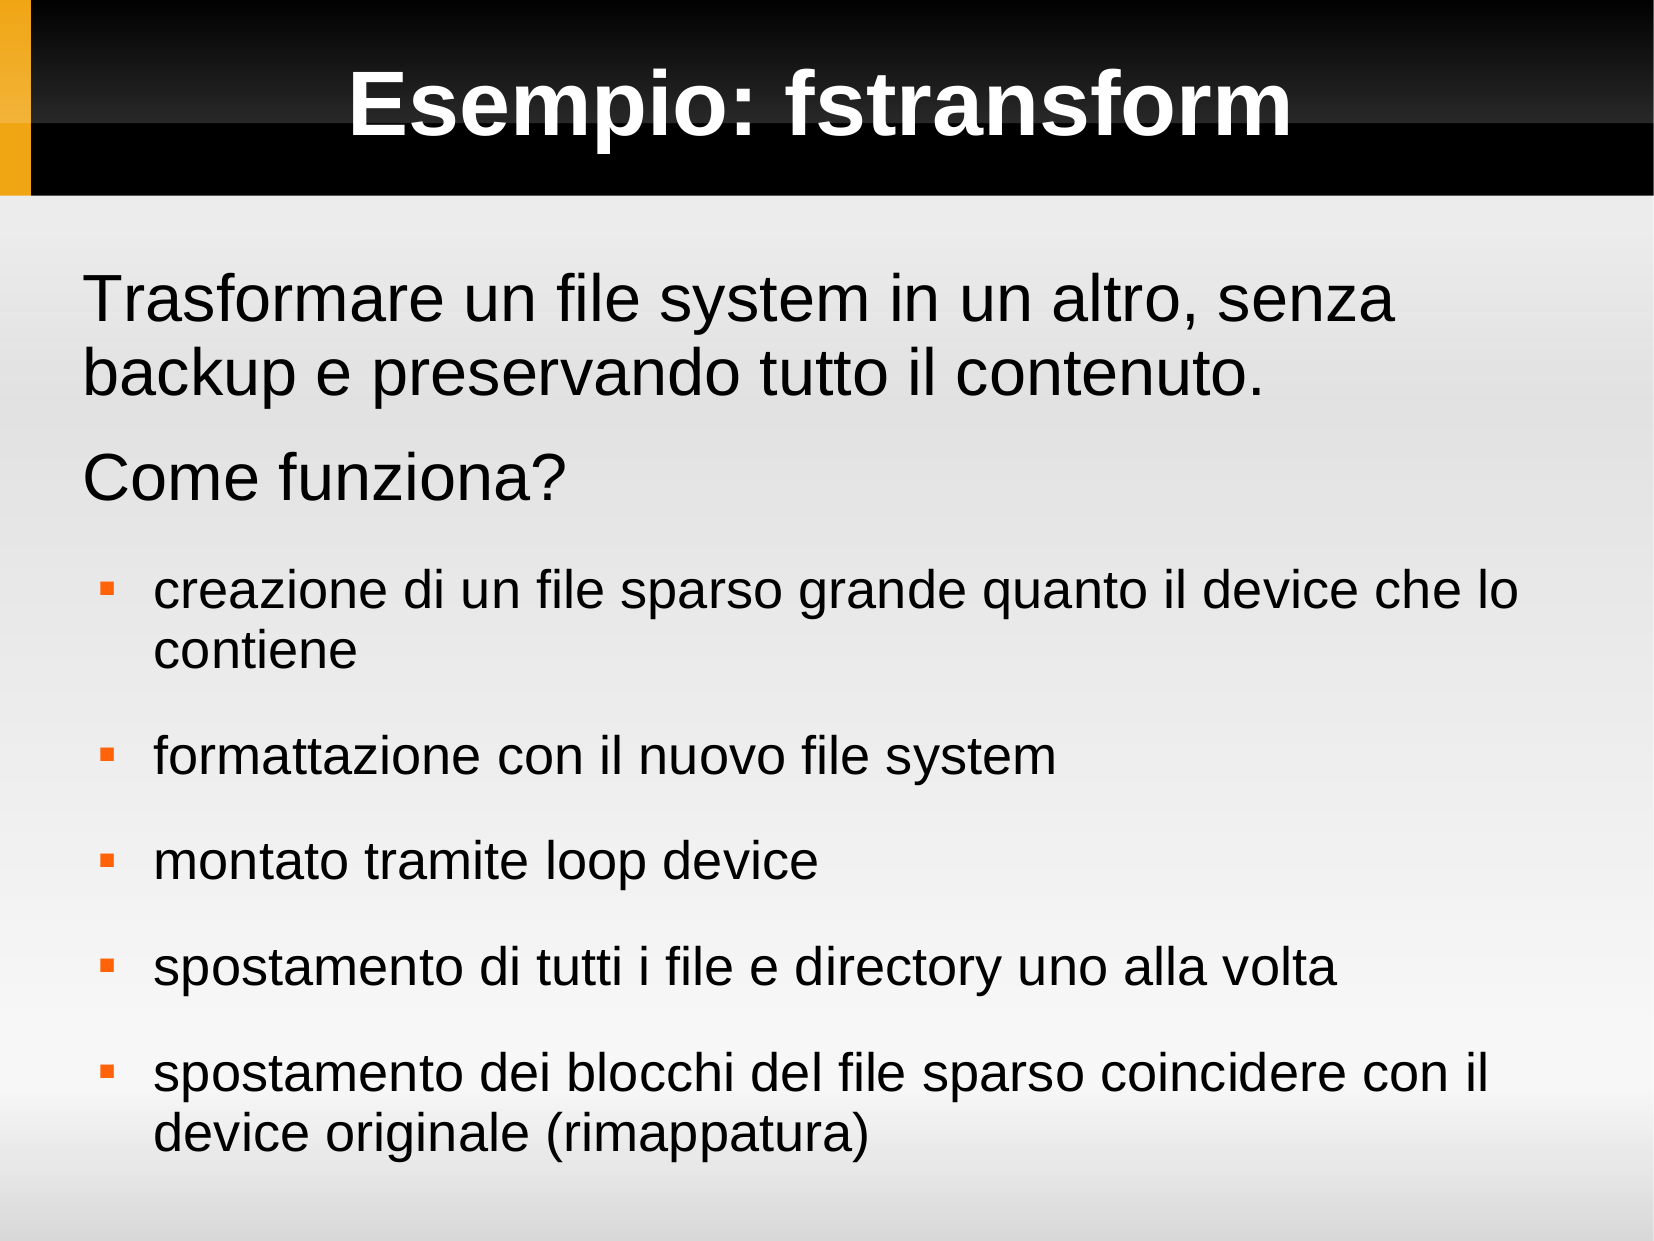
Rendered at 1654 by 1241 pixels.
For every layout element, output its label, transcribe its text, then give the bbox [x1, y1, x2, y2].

title Esempio: fstransform [76, 0, 1565, 208]
picture [0, 0, 1654, 1241]
list Trasformare un file system in un altro, senza backup e preservando tutto il contenuto. Come funziona? creazione di un file sparso grande quanto il device che lo contiene formattazione con il nuovo file system montato tramite loop device spostamento di tutti i file e directory uno alla volta spostamento dei blocchi del file sparso coincidere con il device originale (rimappatura) [82, 260, 1571, 1164]
